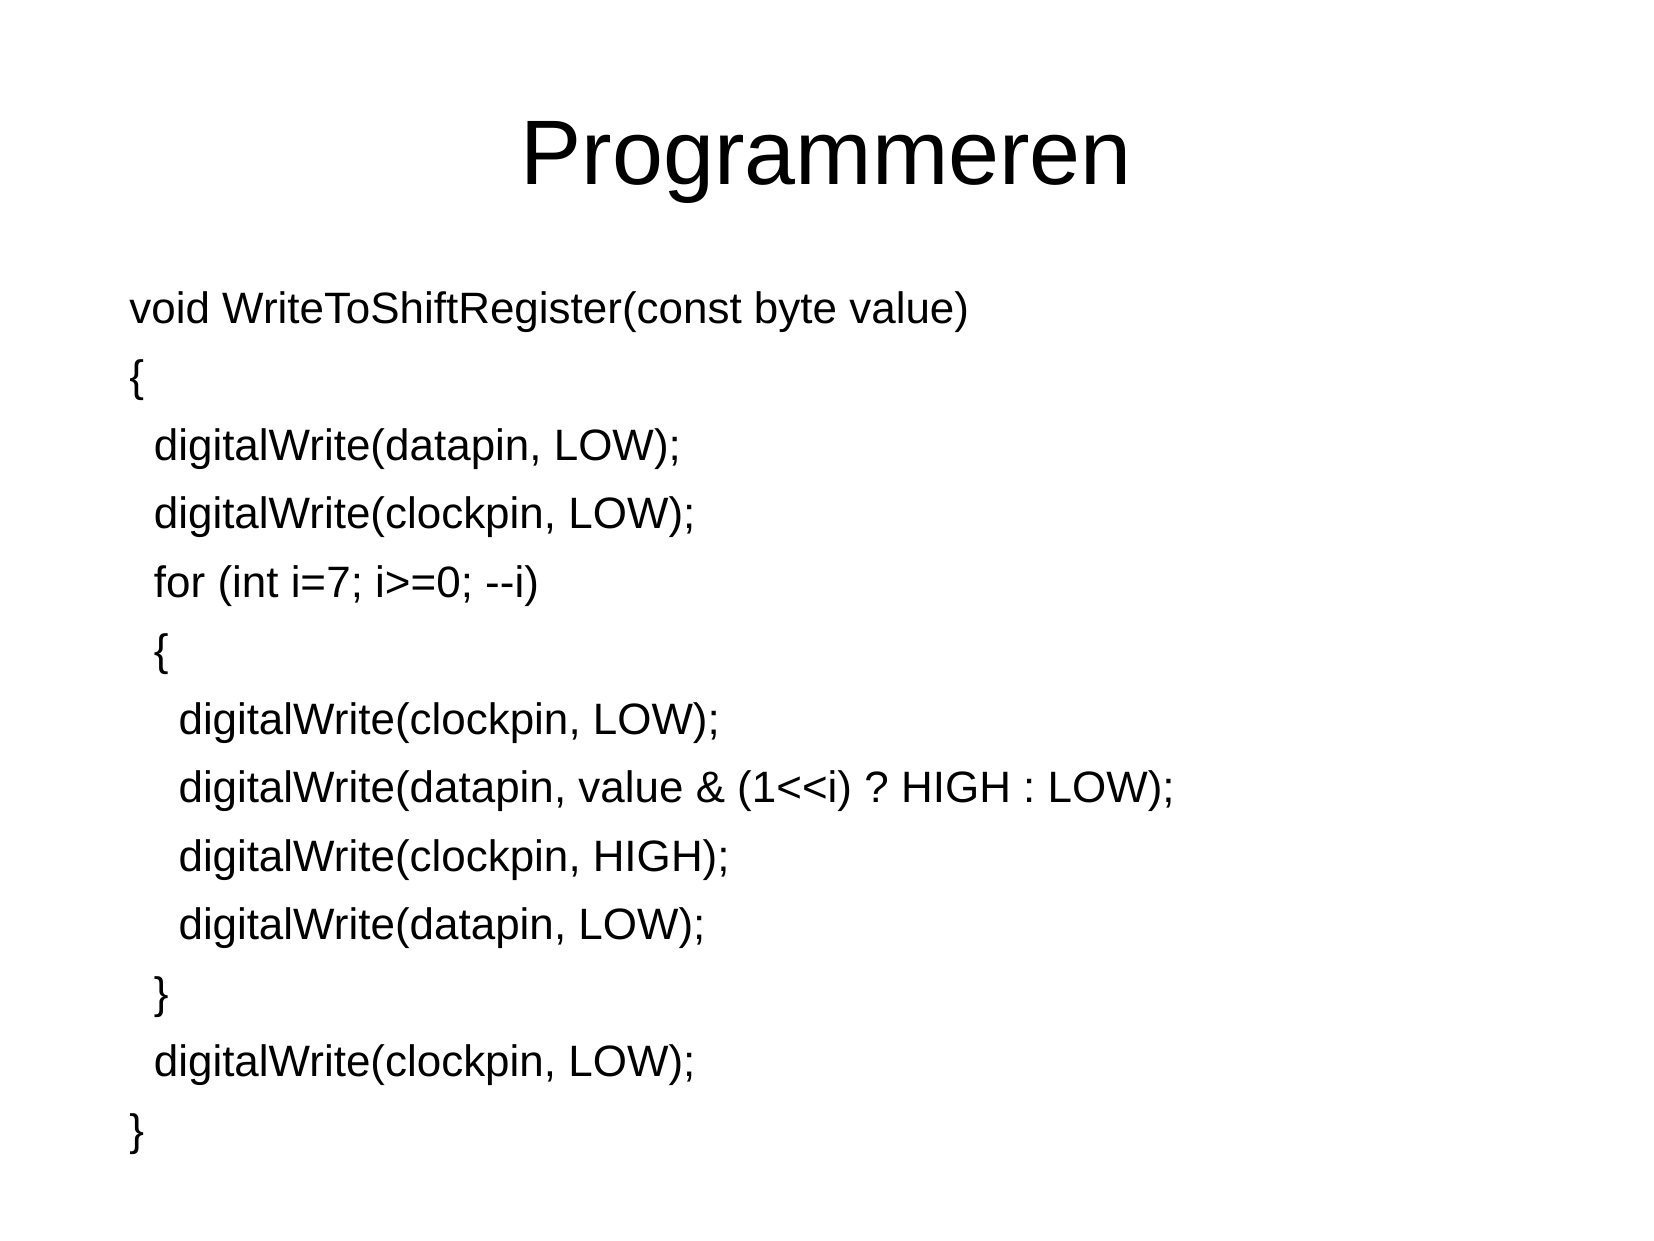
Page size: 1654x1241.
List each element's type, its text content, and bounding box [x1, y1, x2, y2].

title Programmeren [82, 49, 1571, 257]
list void WriteToShiftRegister(const byte value) { digitalWrite(datapin, LOW); digitalWrite(clockpin, LOW); for (int i=7; i>=0; --i) { digitalWrite(clockpin, LOW); digitalWrite(datapin, value & (1<<i) ? HIGH : LOW); digitalWrite(clockpin, HIGH); digitalWrite(datapin, LOW); } digitalWrite(clockpin, LOW); } [82, 283, 1571, 1170]
